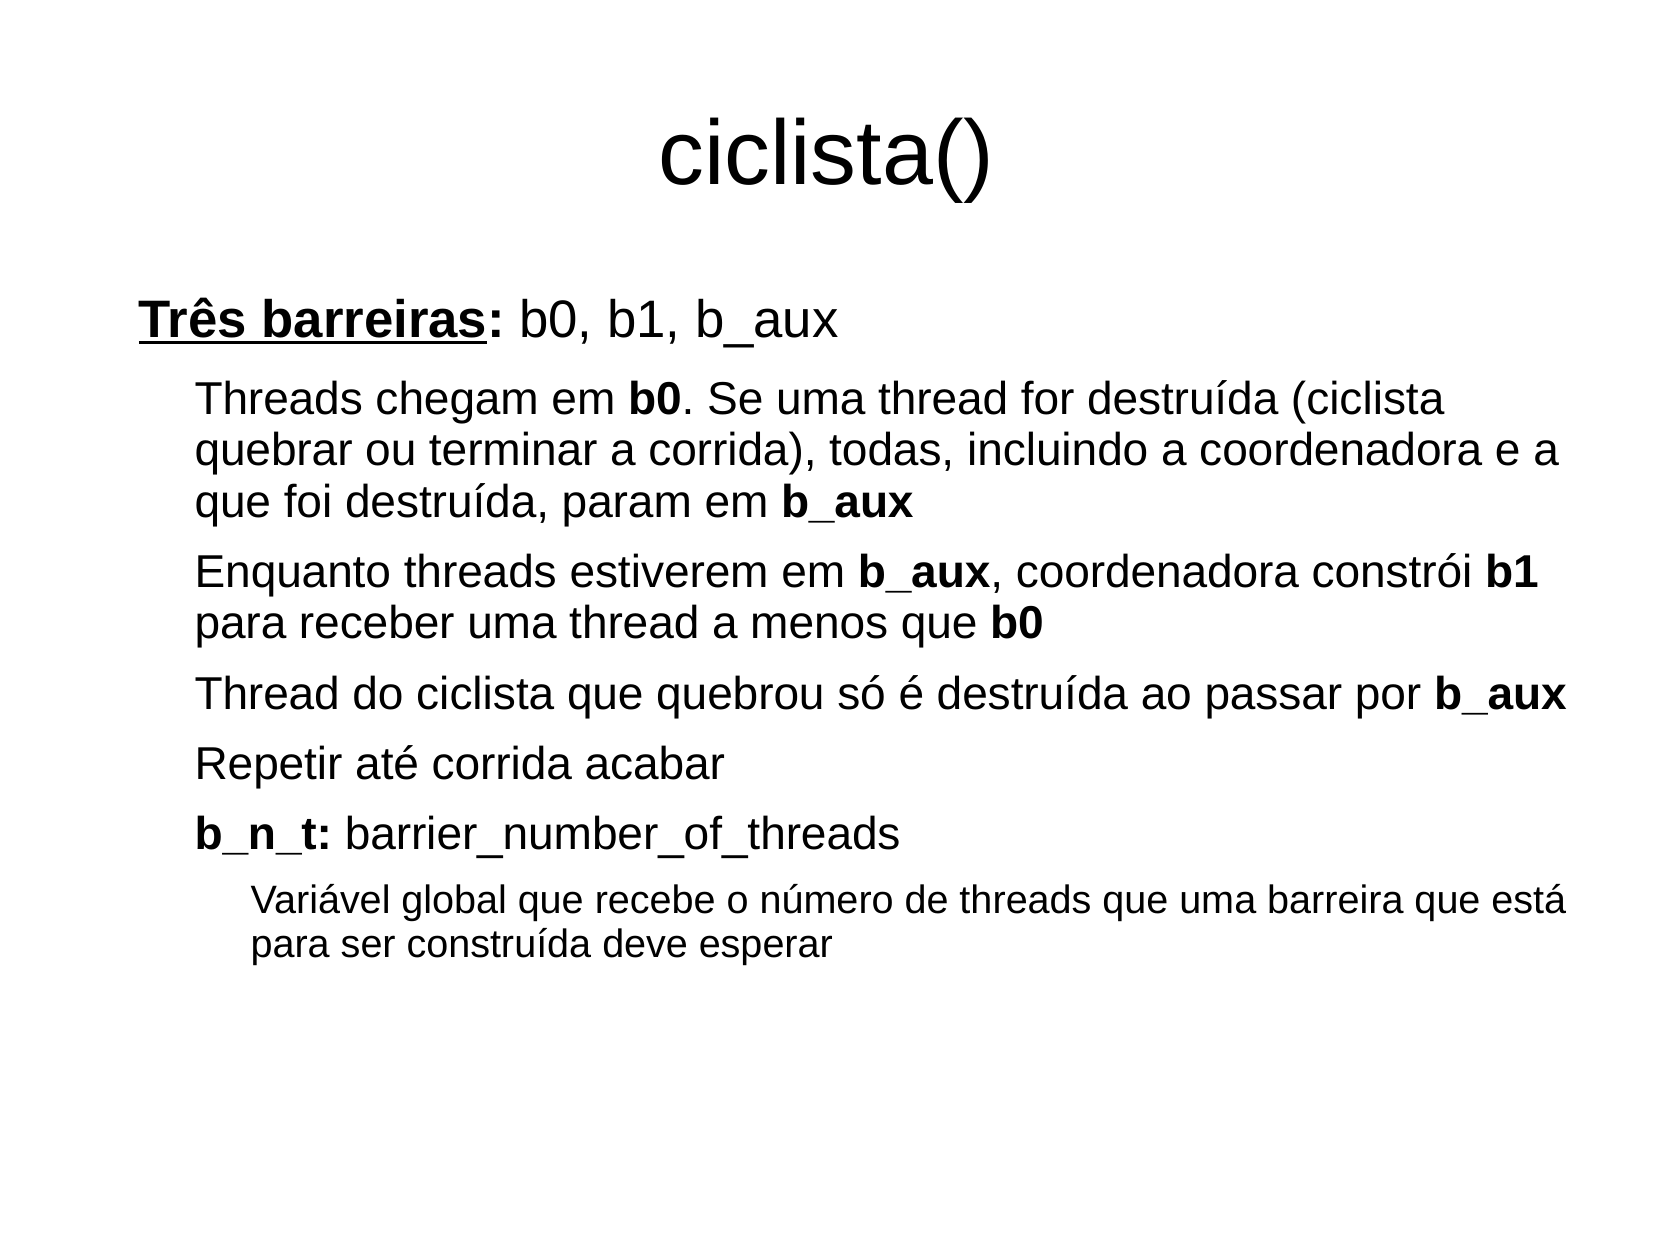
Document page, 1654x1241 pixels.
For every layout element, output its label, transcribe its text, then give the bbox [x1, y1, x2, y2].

list Três barreiras: b0, b1, b_aux Threads chegam em b0. Se uma thread for destruída (ciclista quebrar ou terminar a corrida), todas, incluindo a coordenadora e a que foi destruída, param em b_aux Enquanto threads estiverem em b_aux, coordenadora constrói b1 para receber uma thread a menos que b0 Thread do ciclista que quebrou só é destruída ao passar por b_aux Repetir até corrida acabar b_n_t: barrier_number_of_threads Variável global que recebe o número de threads que uma barreira que está para ser construída deve esperar [82, 290, 1571, 1010]
title ciclista() [82, 49, 1571, 257]
